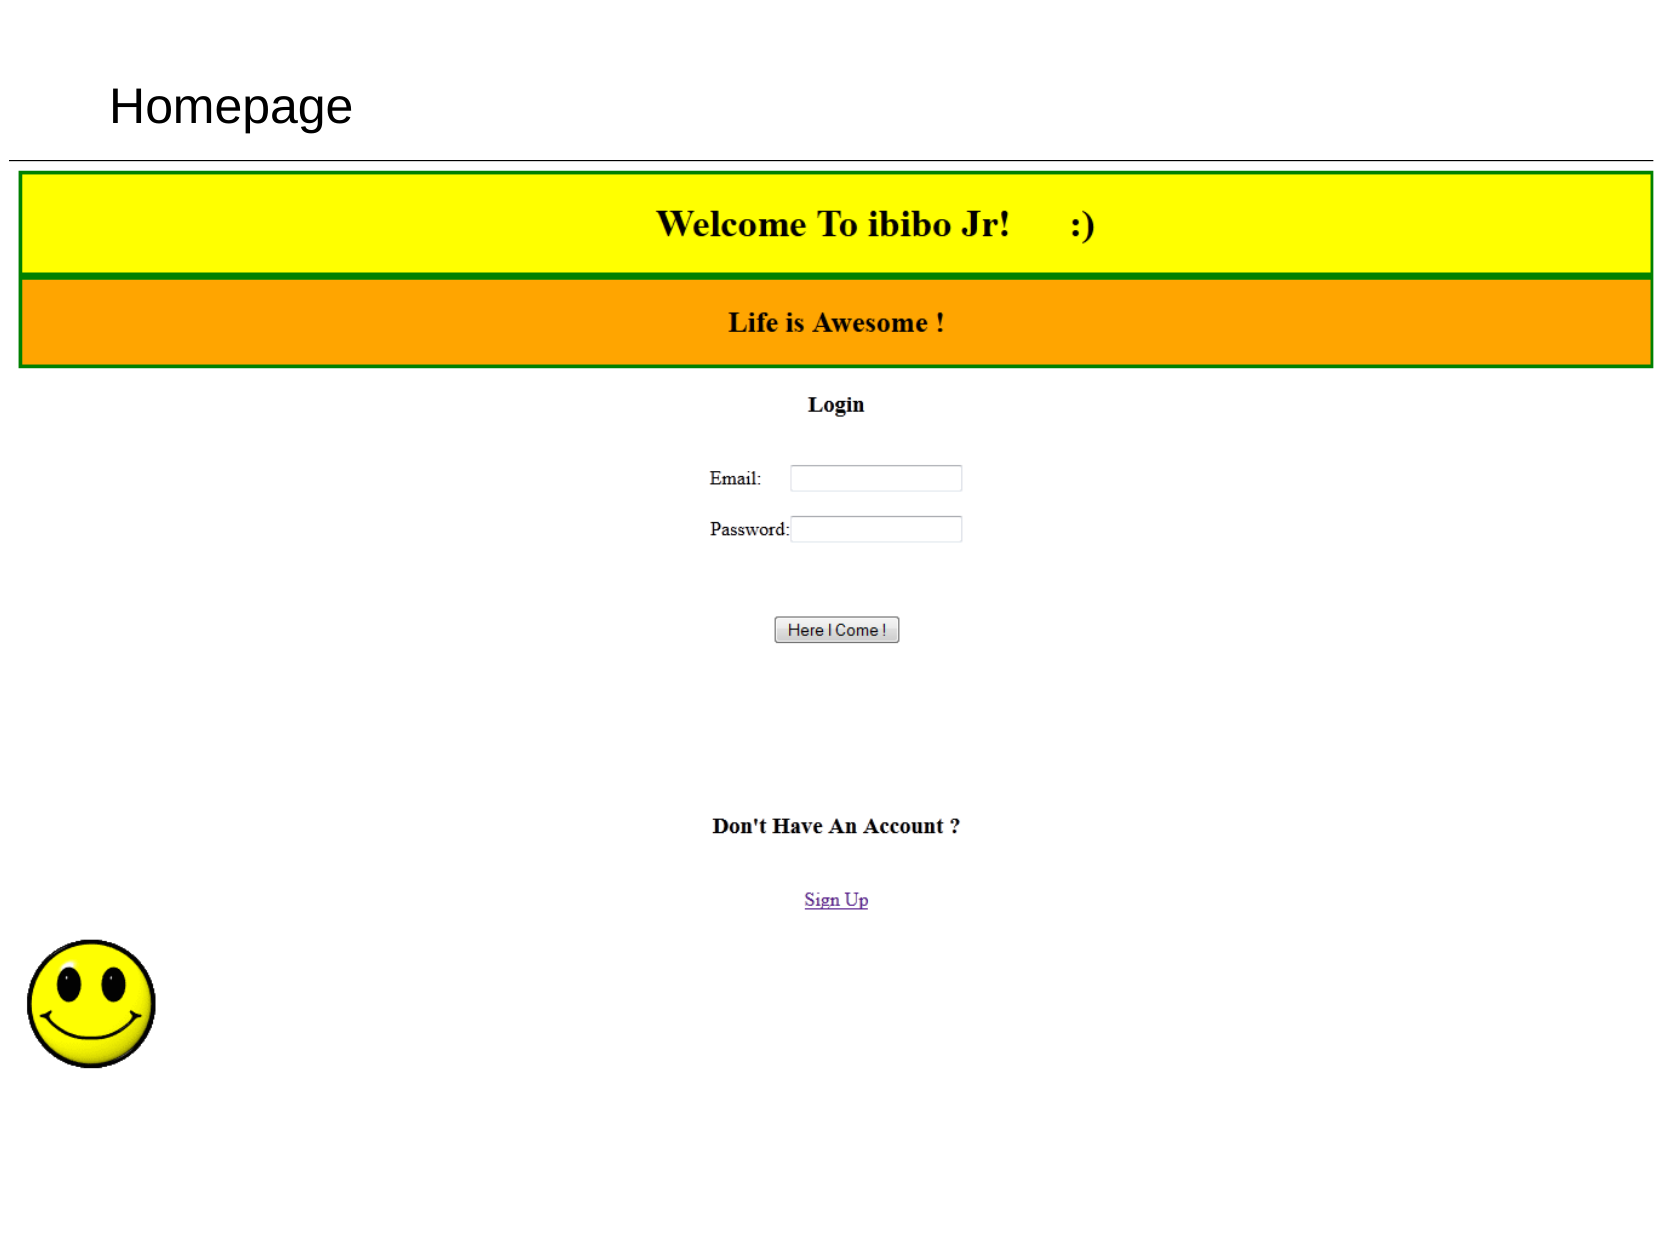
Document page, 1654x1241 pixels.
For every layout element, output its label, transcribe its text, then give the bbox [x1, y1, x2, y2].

picture [9, 160, 1654, 1090]
text_box Homepage [94, 70, 697, 142]
